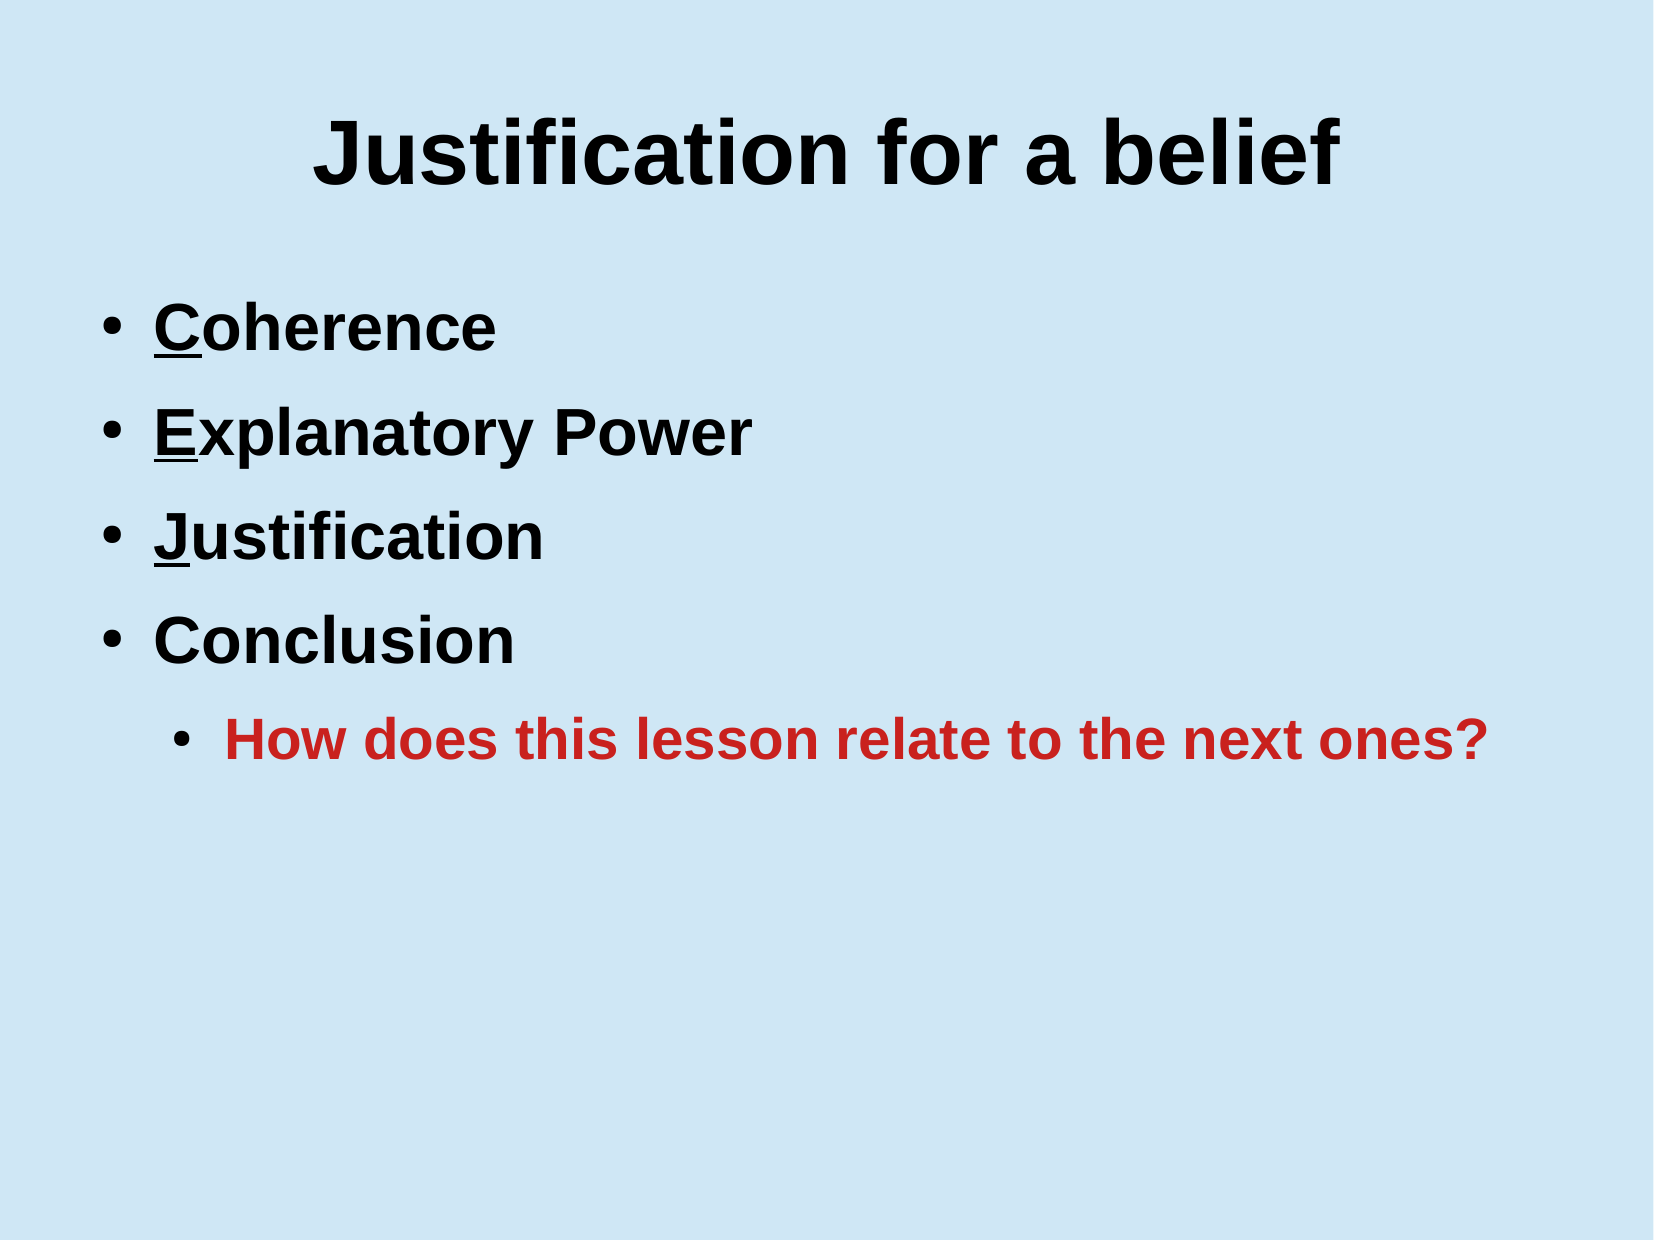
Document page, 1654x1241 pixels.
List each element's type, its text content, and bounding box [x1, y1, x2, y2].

list Coherence Explanatory Power Justification Conclusion How does this lesson relate to the next ones? [82, 290, 1571, 1010]
title Justification for a belief [82, 49, 1571, 257]
